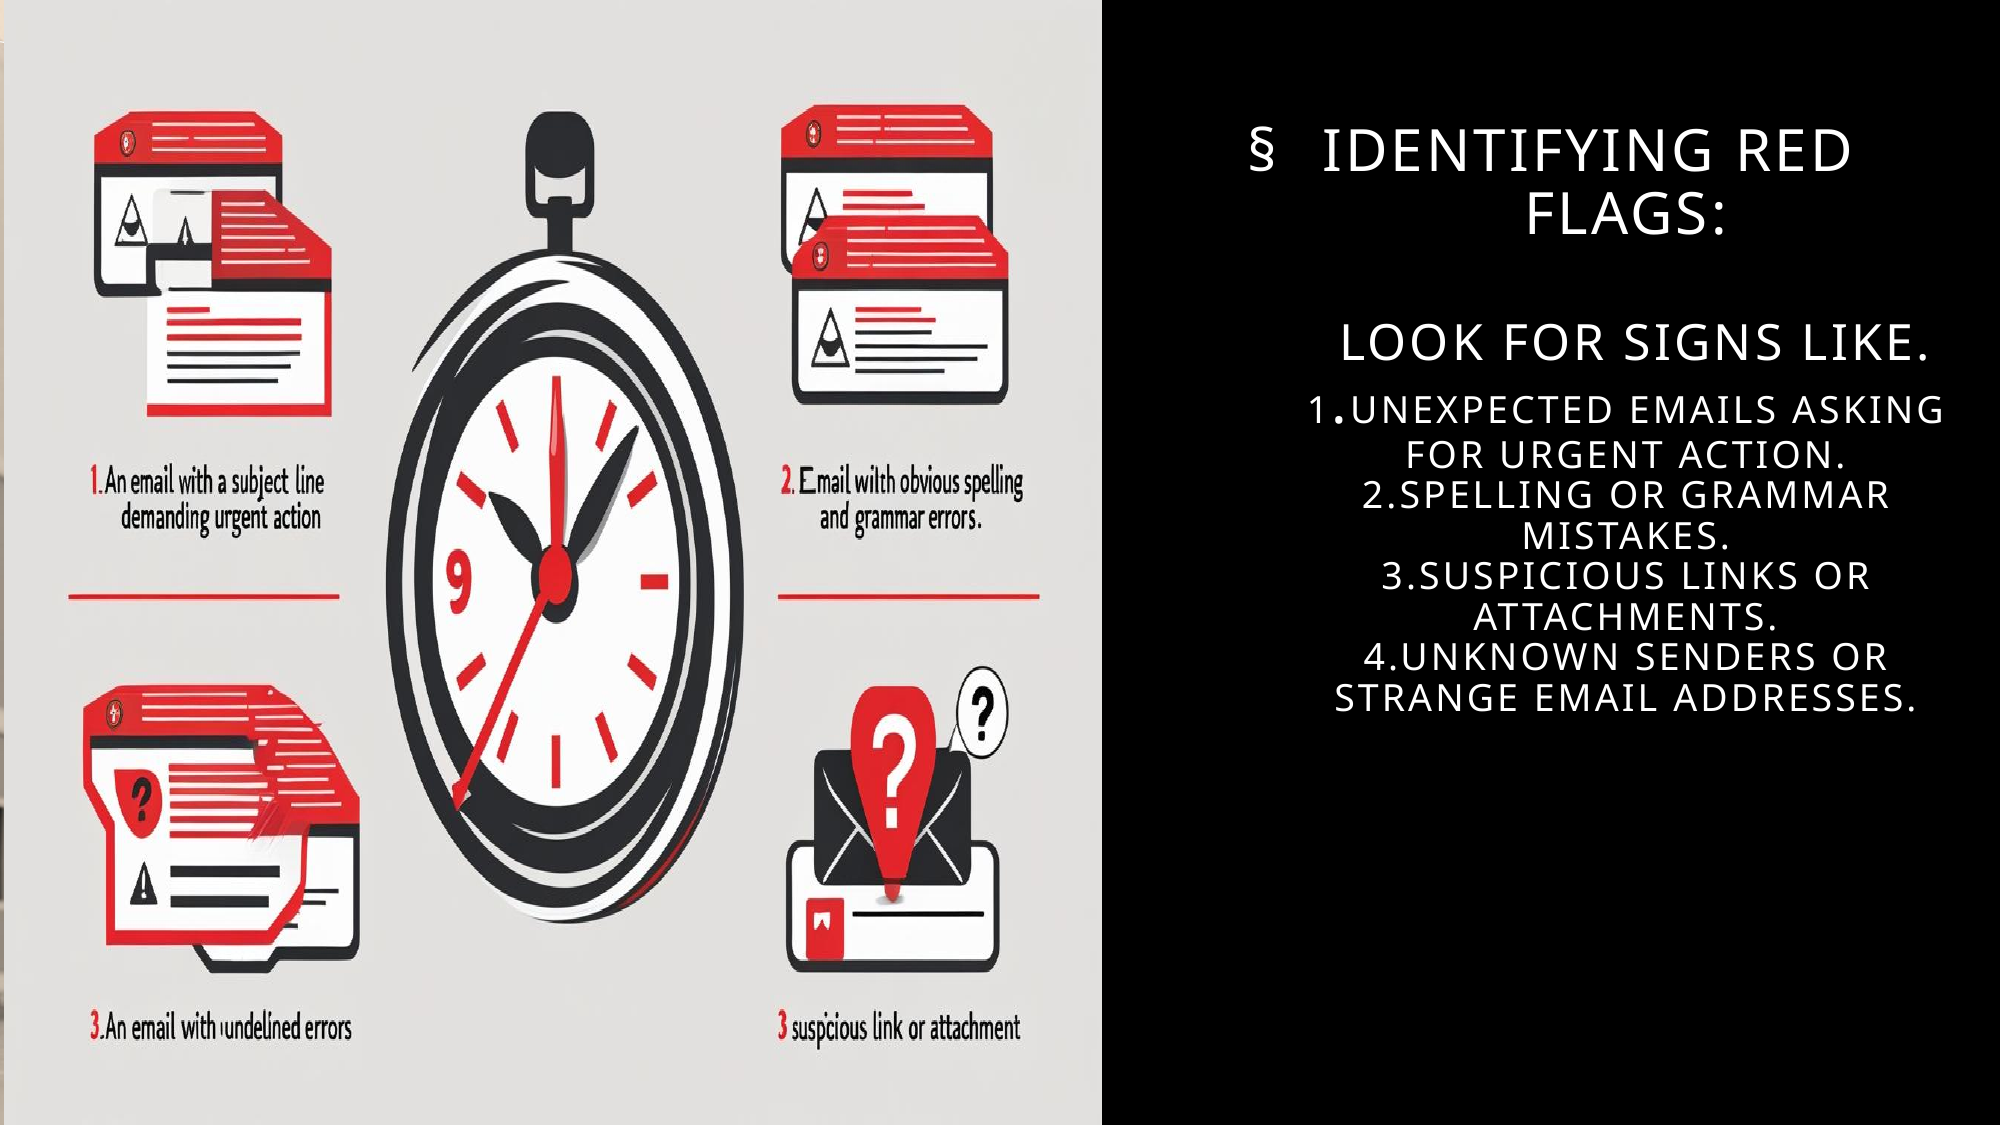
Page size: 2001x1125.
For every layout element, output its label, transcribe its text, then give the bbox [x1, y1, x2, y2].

title Identifying Red Flags: Look for signs like. 1.Unexpected emails asking for urgent action. 2.Spelling or grammar mistakes. 3.Suspicious links or attachments. 4.Unknown senders or strange email addresses. [1122, 5, 1983, 1089]
picture [0, 0, 1102, 1125]
